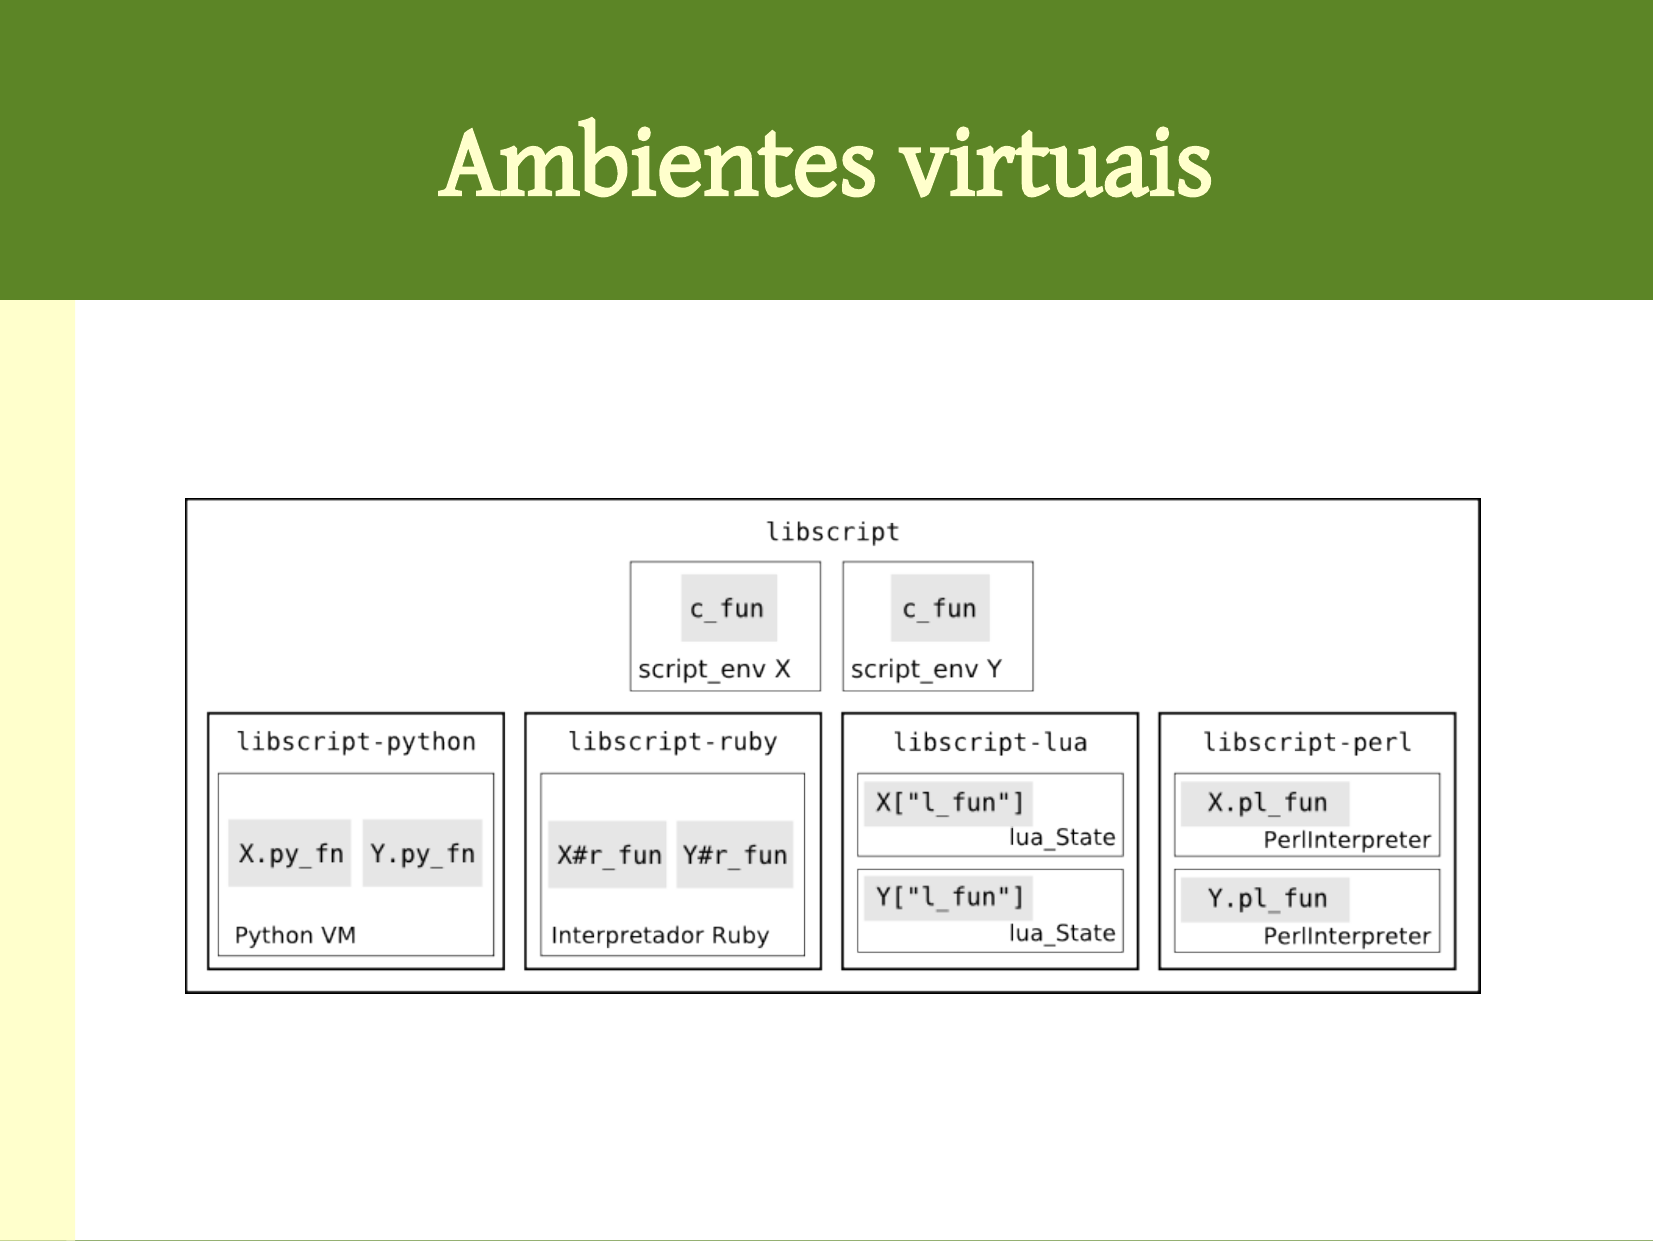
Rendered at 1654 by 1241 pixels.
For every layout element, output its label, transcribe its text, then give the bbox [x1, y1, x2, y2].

picture [185, 498, 1481, 994]
title Ambientes virtuais [121, 61, 1534, 269]
